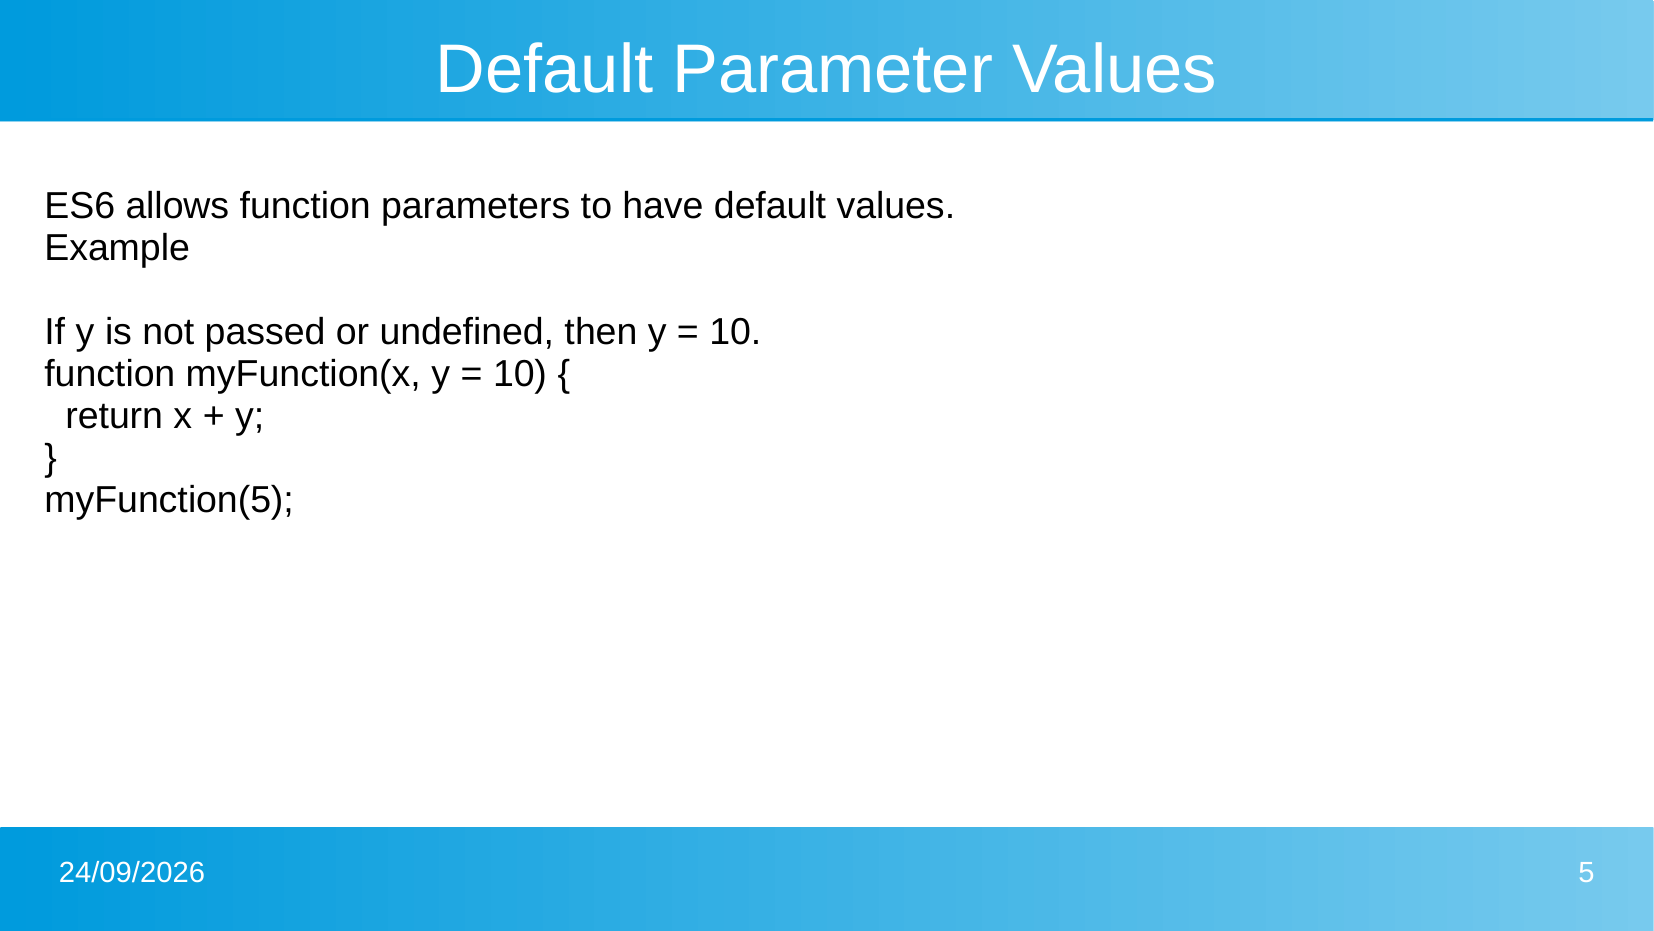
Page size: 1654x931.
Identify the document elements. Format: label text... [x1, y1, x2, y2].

title Default Parameter Values [59, 29, 1595, 108]
text_box ES6 allows function parameters to have default values. Example If y is not passed or undefined, then y = 10. function myFunction(x, y = 10) { return x + y; } myFunction(5); [29, 177, 1595, 528]
